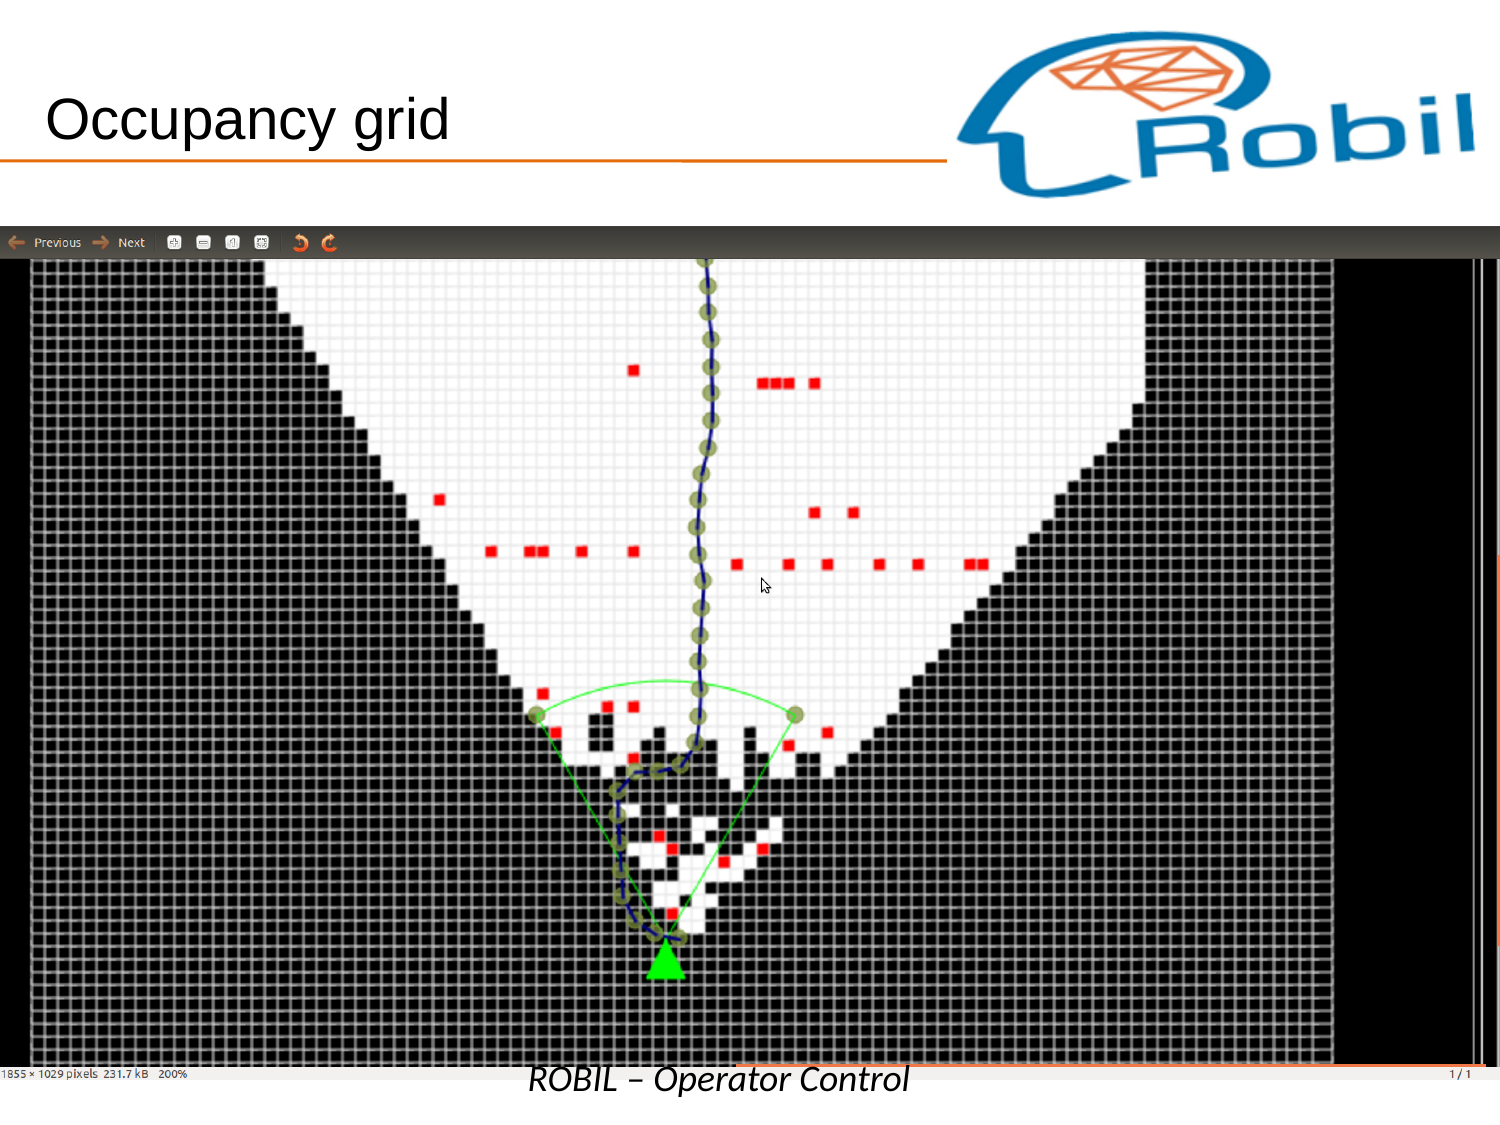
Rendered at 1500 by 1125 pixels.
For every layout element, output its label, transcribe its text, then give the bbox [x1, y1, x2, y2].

picture [0, 226, 1500, 1081]
text_box ROBIL – Operator Control [513, 1046, 1020, 1125]
text_box Occupancy grid [45, 22, 1395, 210]
picture [947, 4, 1483, 205]
